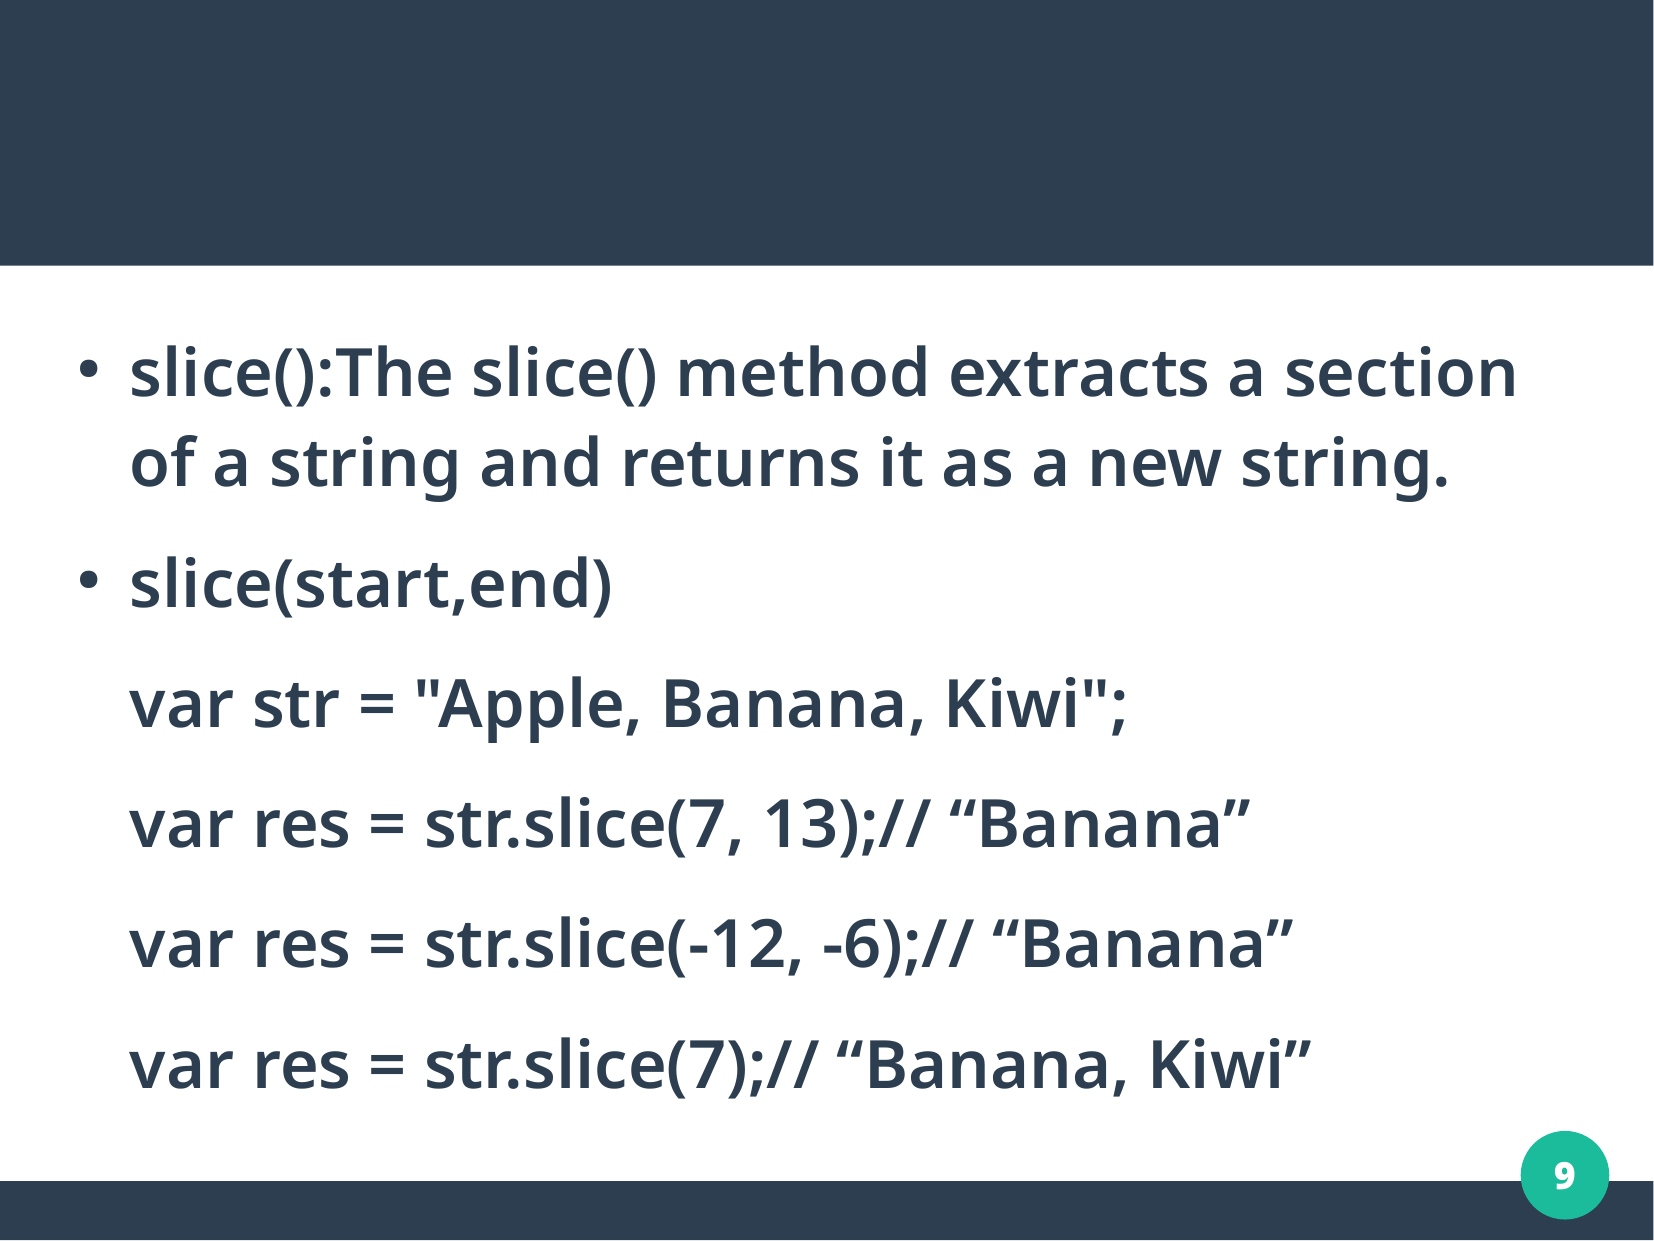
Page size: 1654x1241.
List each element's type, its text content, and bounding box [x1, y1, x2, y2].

list slice():The slice() method extracts a section of a string and returns it as a new string. slice(start,end) var str = "Apple, Banana, Kiwi"; var res = str.slice(7, 13);// “Banana” var res = str.slice(-12, -6);// “Banana” var res = str.slice(7);// “Banana, Kiwi” [59, 324, 1595, 1152]
